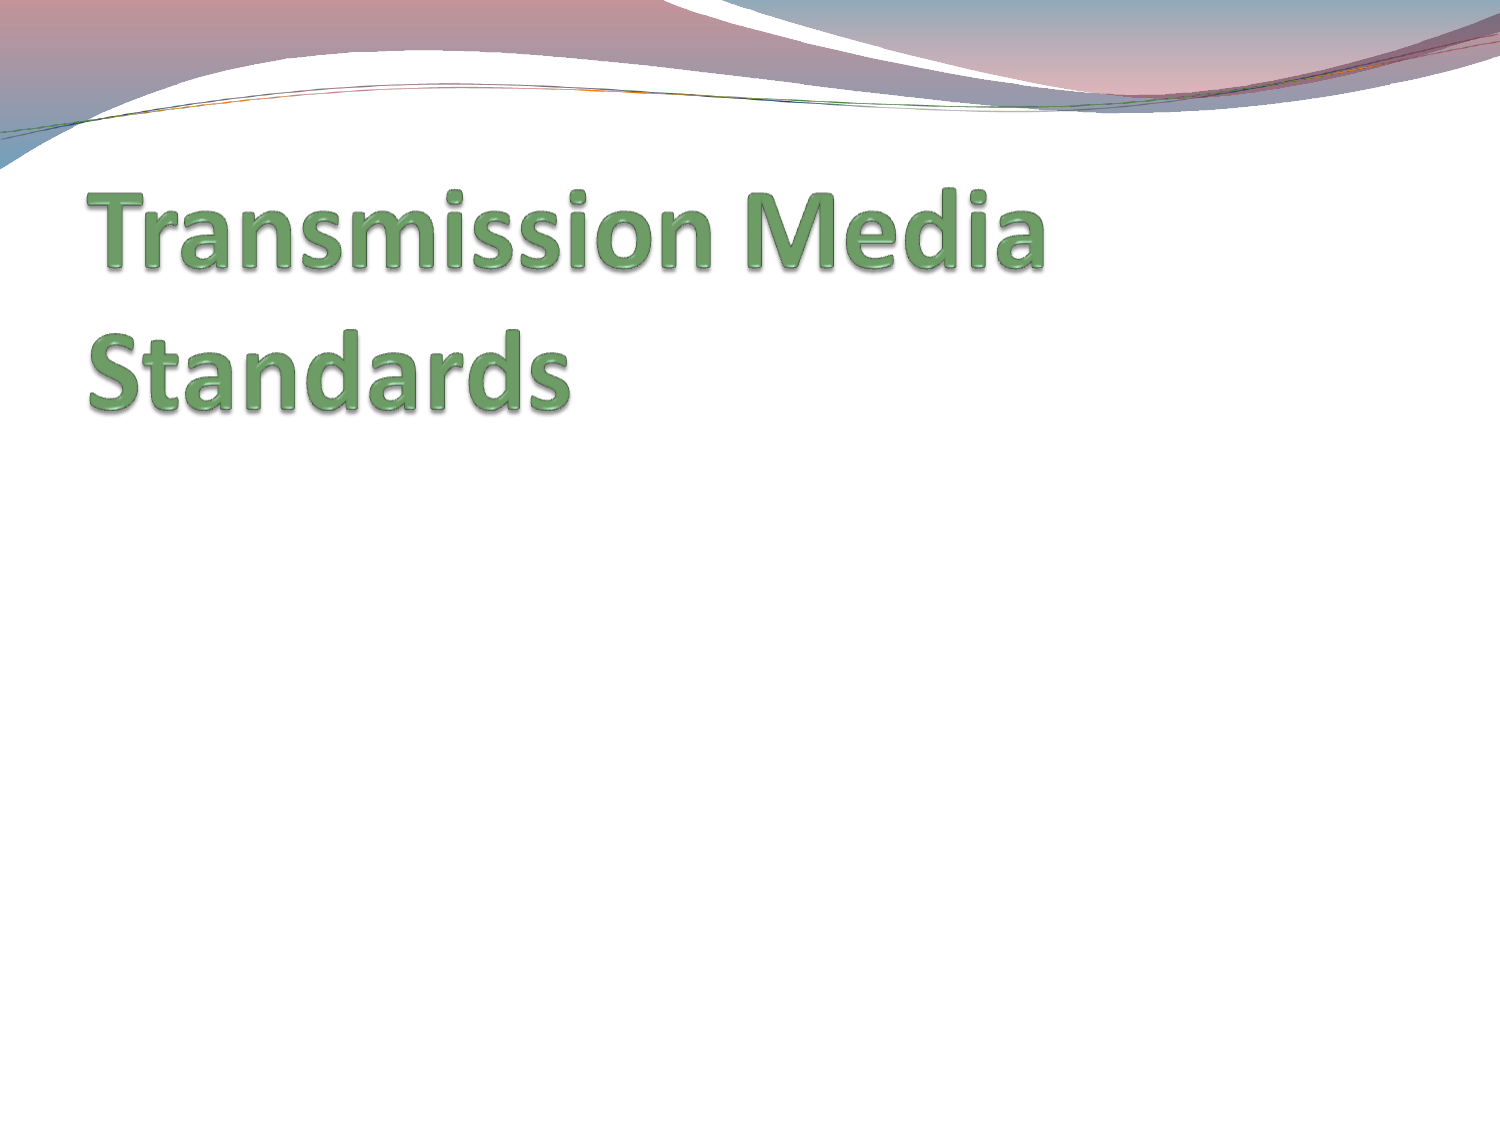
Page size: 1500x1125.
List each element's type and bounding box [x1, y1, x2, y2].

picture [0, 33, 1500, 452]
